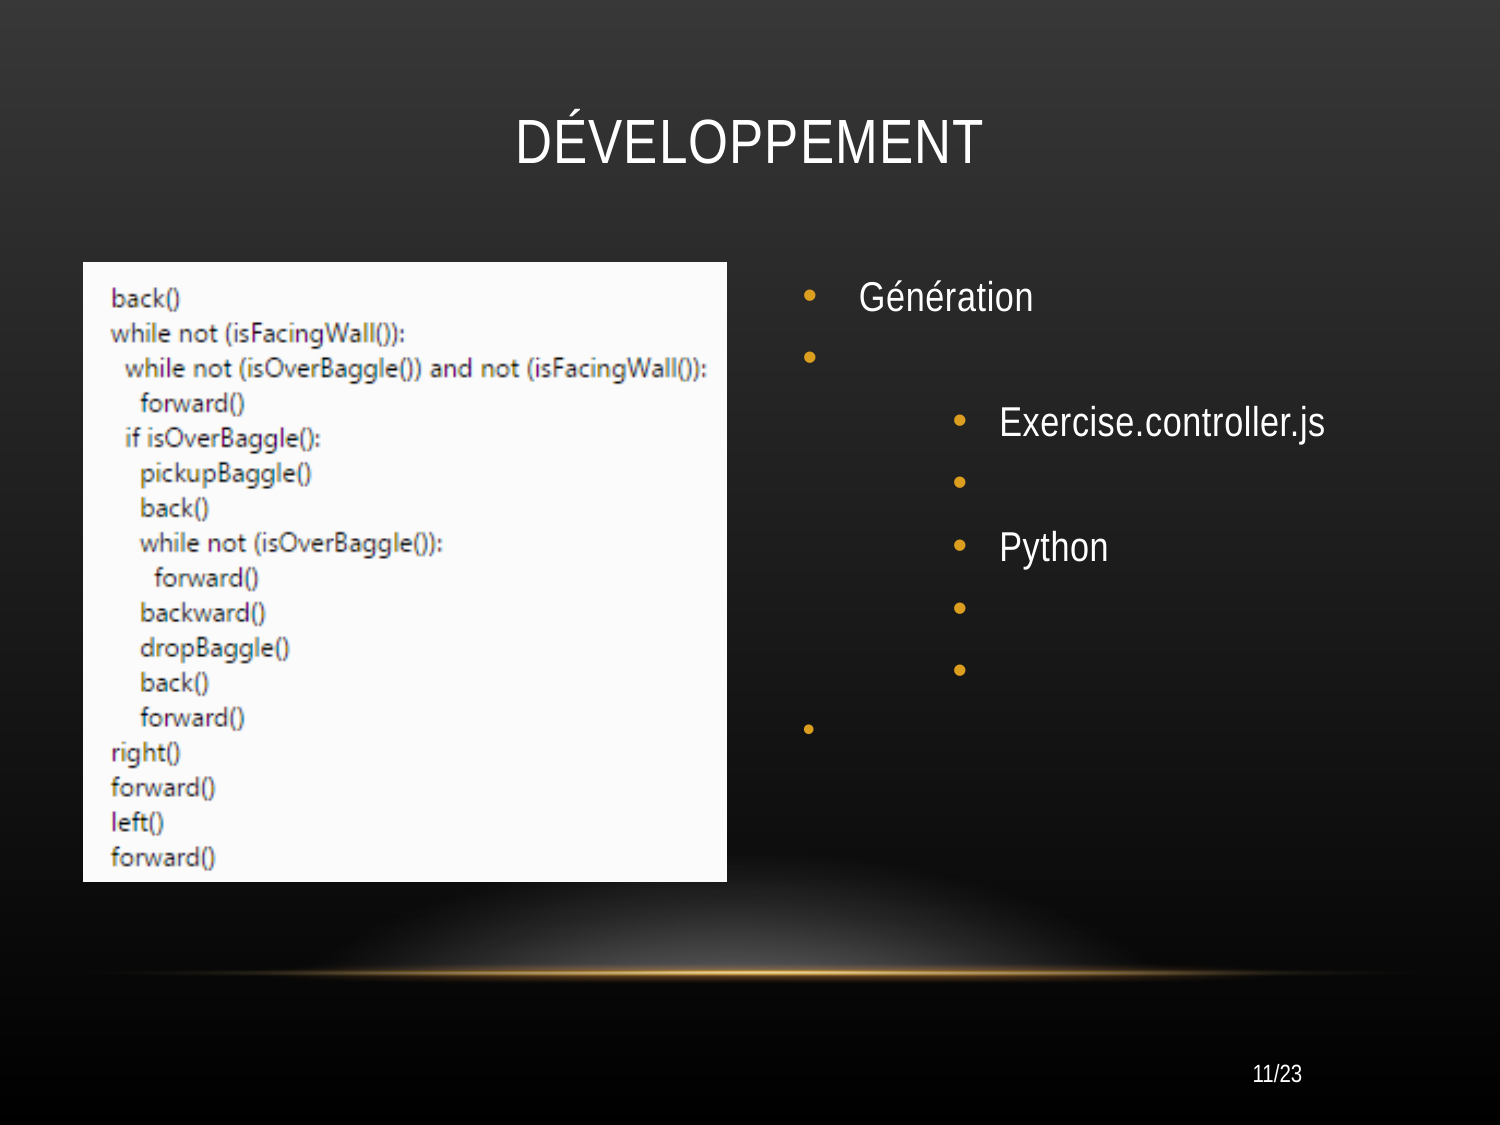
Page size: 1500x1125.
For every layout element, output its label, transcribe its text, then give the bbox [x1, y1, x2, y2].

text_box Génération Exercise.controller.js Python [787, 262, 1401, 938]
title Développement [99, 45, 1400, 233]
text_box 16/23 [1237, 1042, 1401, 1103]
picture [83, 262, 727, 882]
